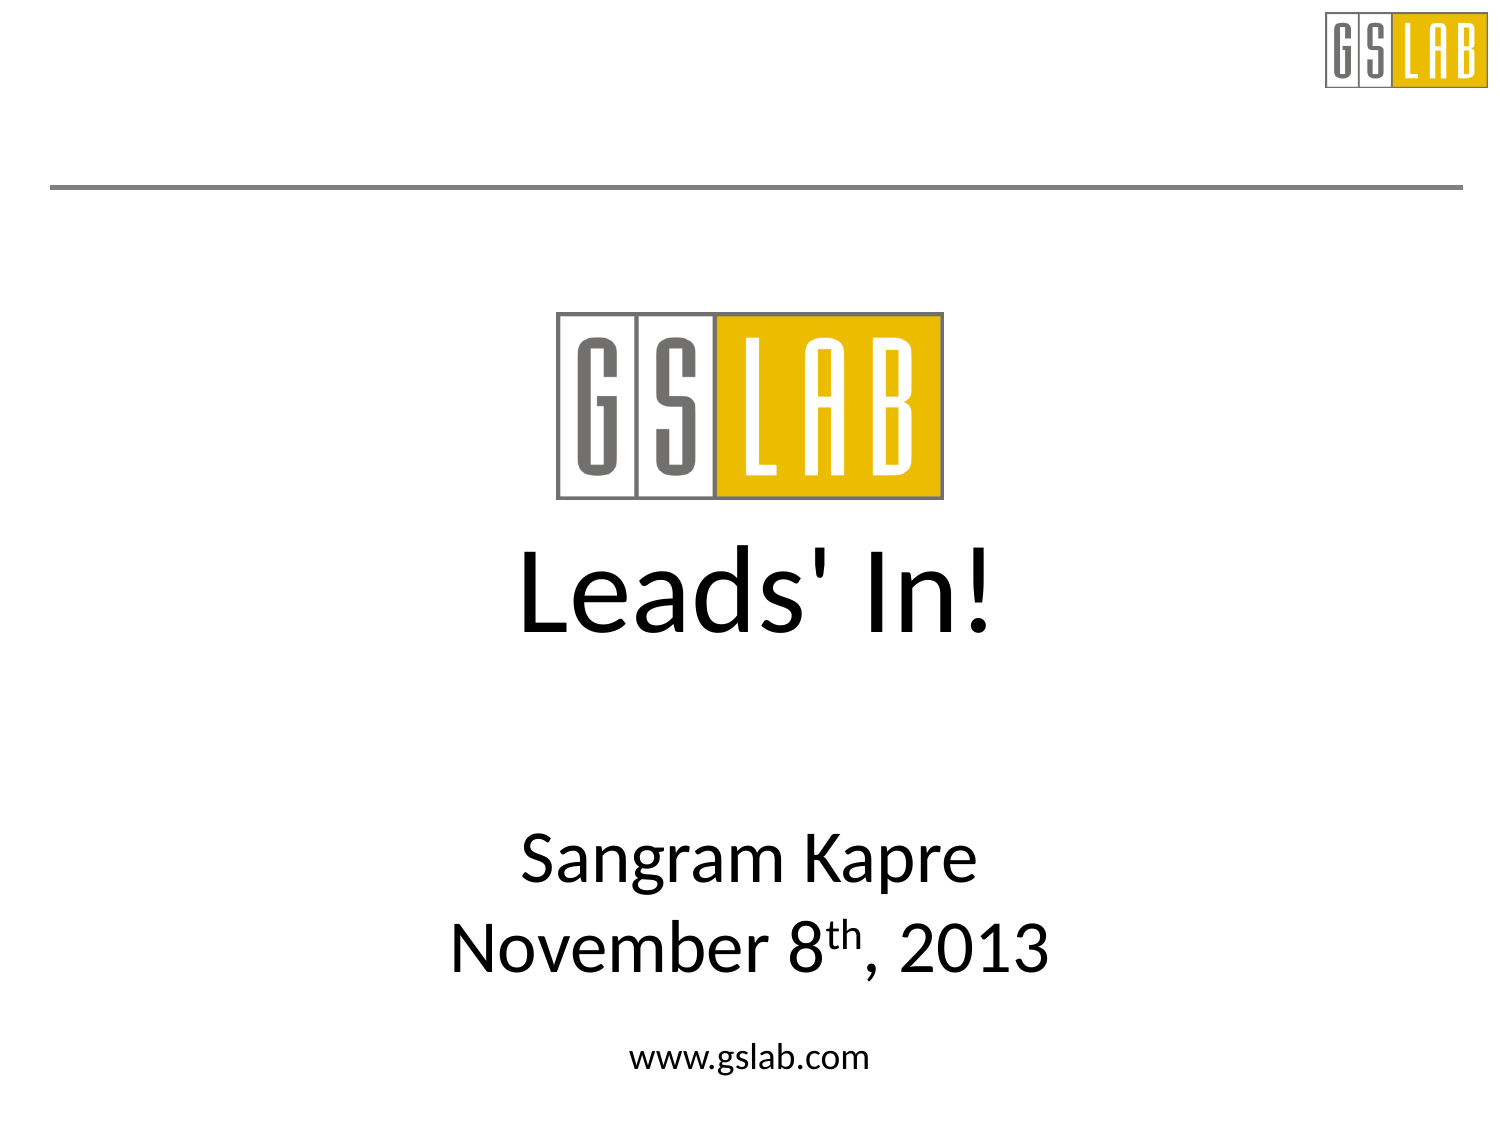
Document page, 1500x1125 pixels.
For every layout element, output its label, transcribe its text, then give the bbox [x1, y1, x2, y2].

picture [556, 312, 944, 500]
picture [1325, 12, 1488, 88]
footer www.gslab.com [512, 1024, 988, 1103]
subtitle Sangram Kapre November 8th, 2013 [225, 800, 1275, 963]
title Leads' In! [112, 500, 1388, 742]
